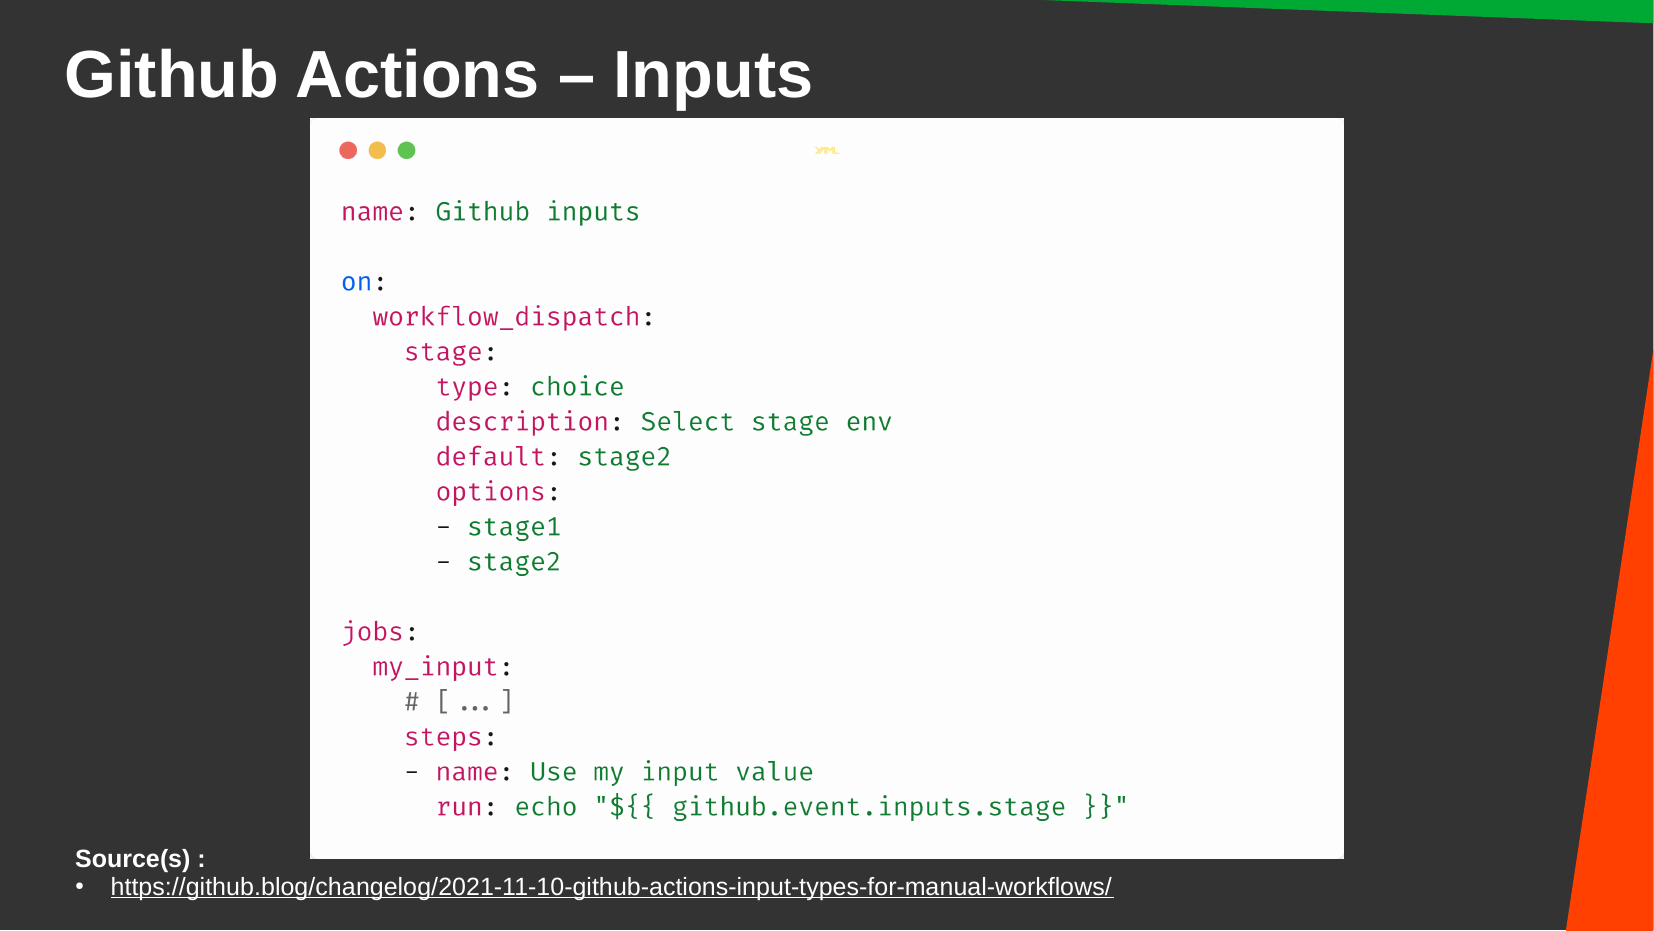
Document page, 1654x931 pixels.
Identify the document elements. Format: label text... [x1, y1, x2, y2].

title Github Actions – Inputs [64, 37, 1577, 119]
text_box [1565, 345, 1654, 931]
text_box [1042, 0, 1654, 24]
text_box Source(s) : https://github.blog/changelog/2021-11-10-github-actions-input-types-for-manual-workflows/ [60, 799, 1546, 909]
picture [310, 118, 1344, 859]
